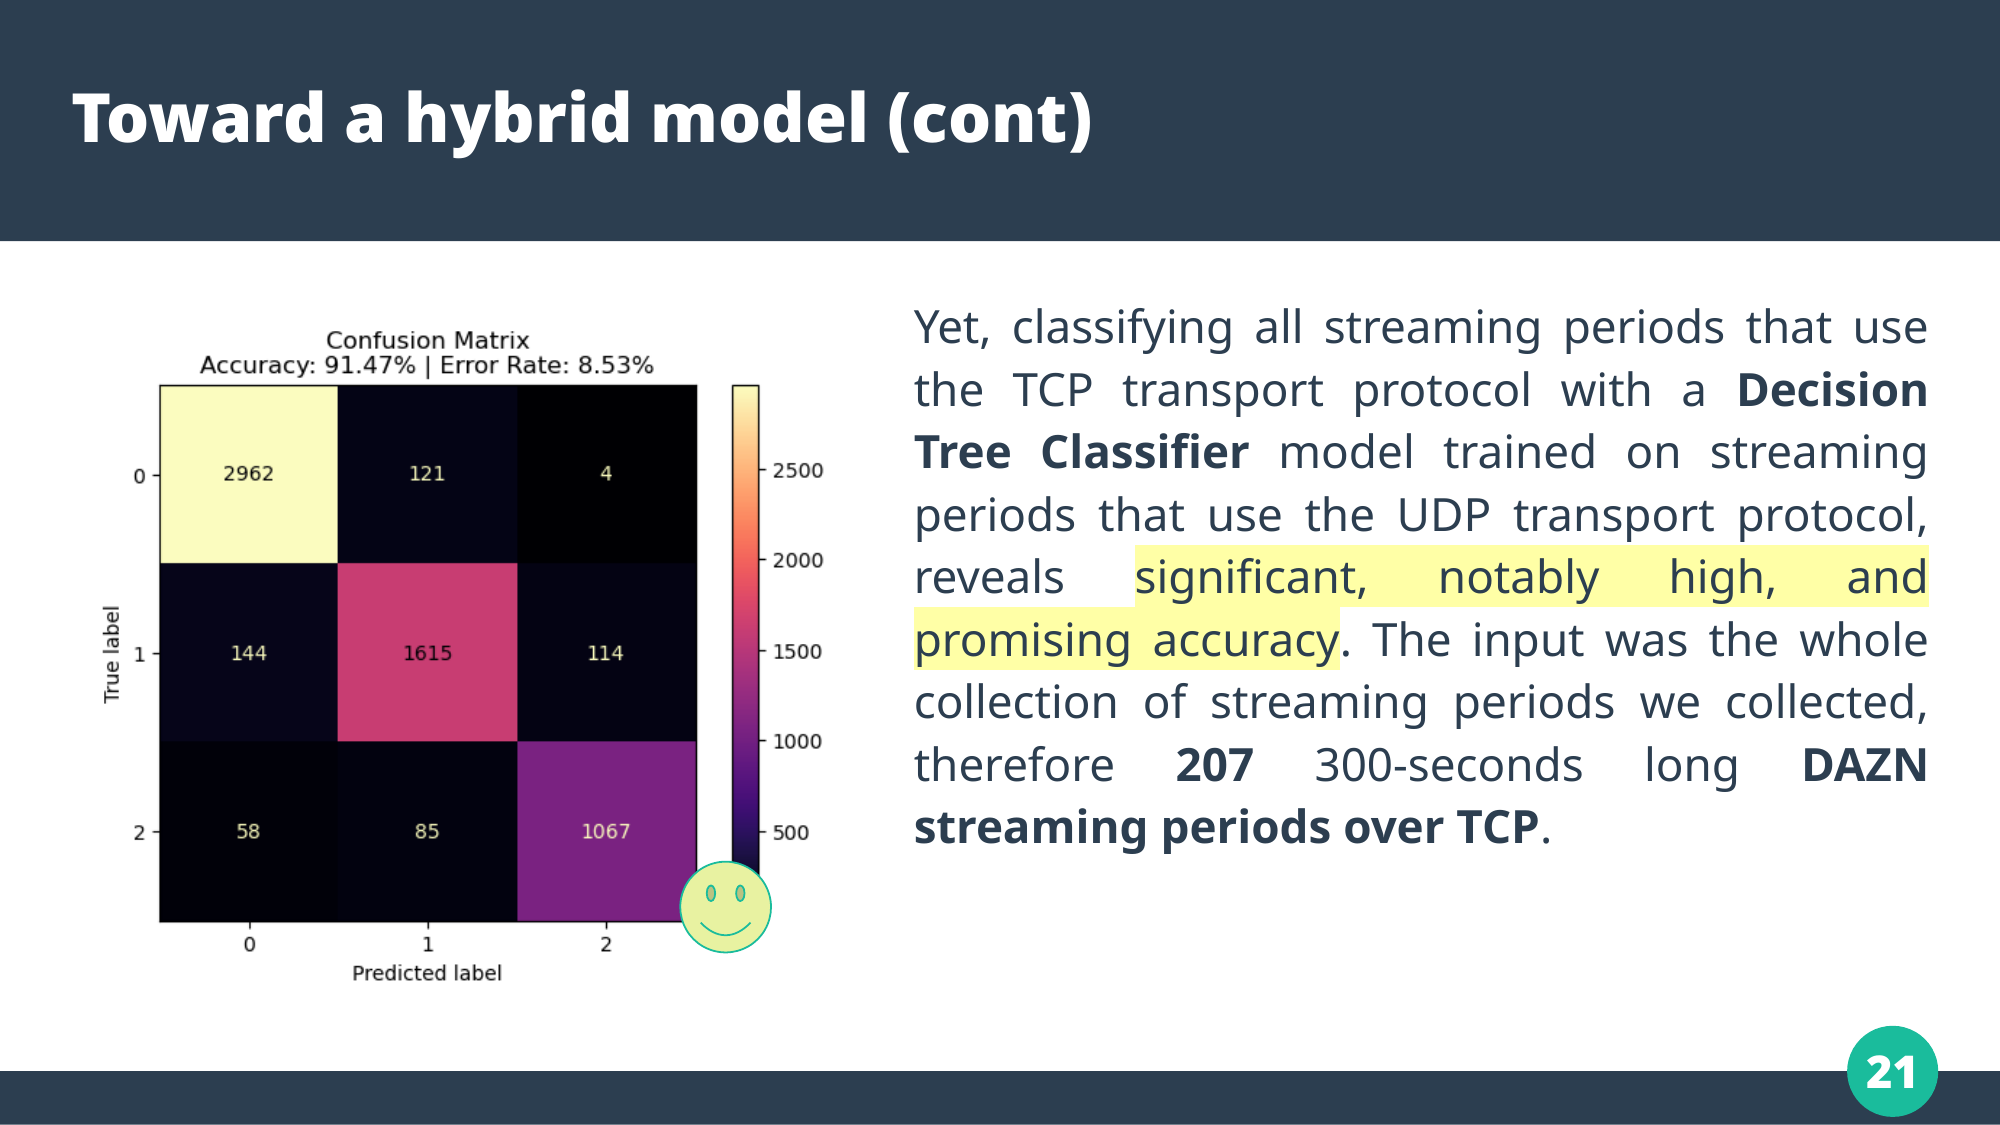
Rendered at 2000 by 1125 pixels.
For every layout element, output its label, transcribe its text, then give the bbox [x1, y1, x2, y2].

title Toward a hybrid model (cont) [71, 44, 1929, 188]
text_box [680, 861, 772, 953]
picture [90, 317, 838, 998]
list Yet, classifying all streaming periods that use the TCP transport protocol with a Decision Tree Classifier model trained on streaming periods that use the UDP transport protocol, reveals significant, notably high, and promising accuracy. The input was the whole collection of streaming periods we collected, therefore 207 300-seconds long DAZN streaming periods over TCP. [842, 294, 1930, 1045]
